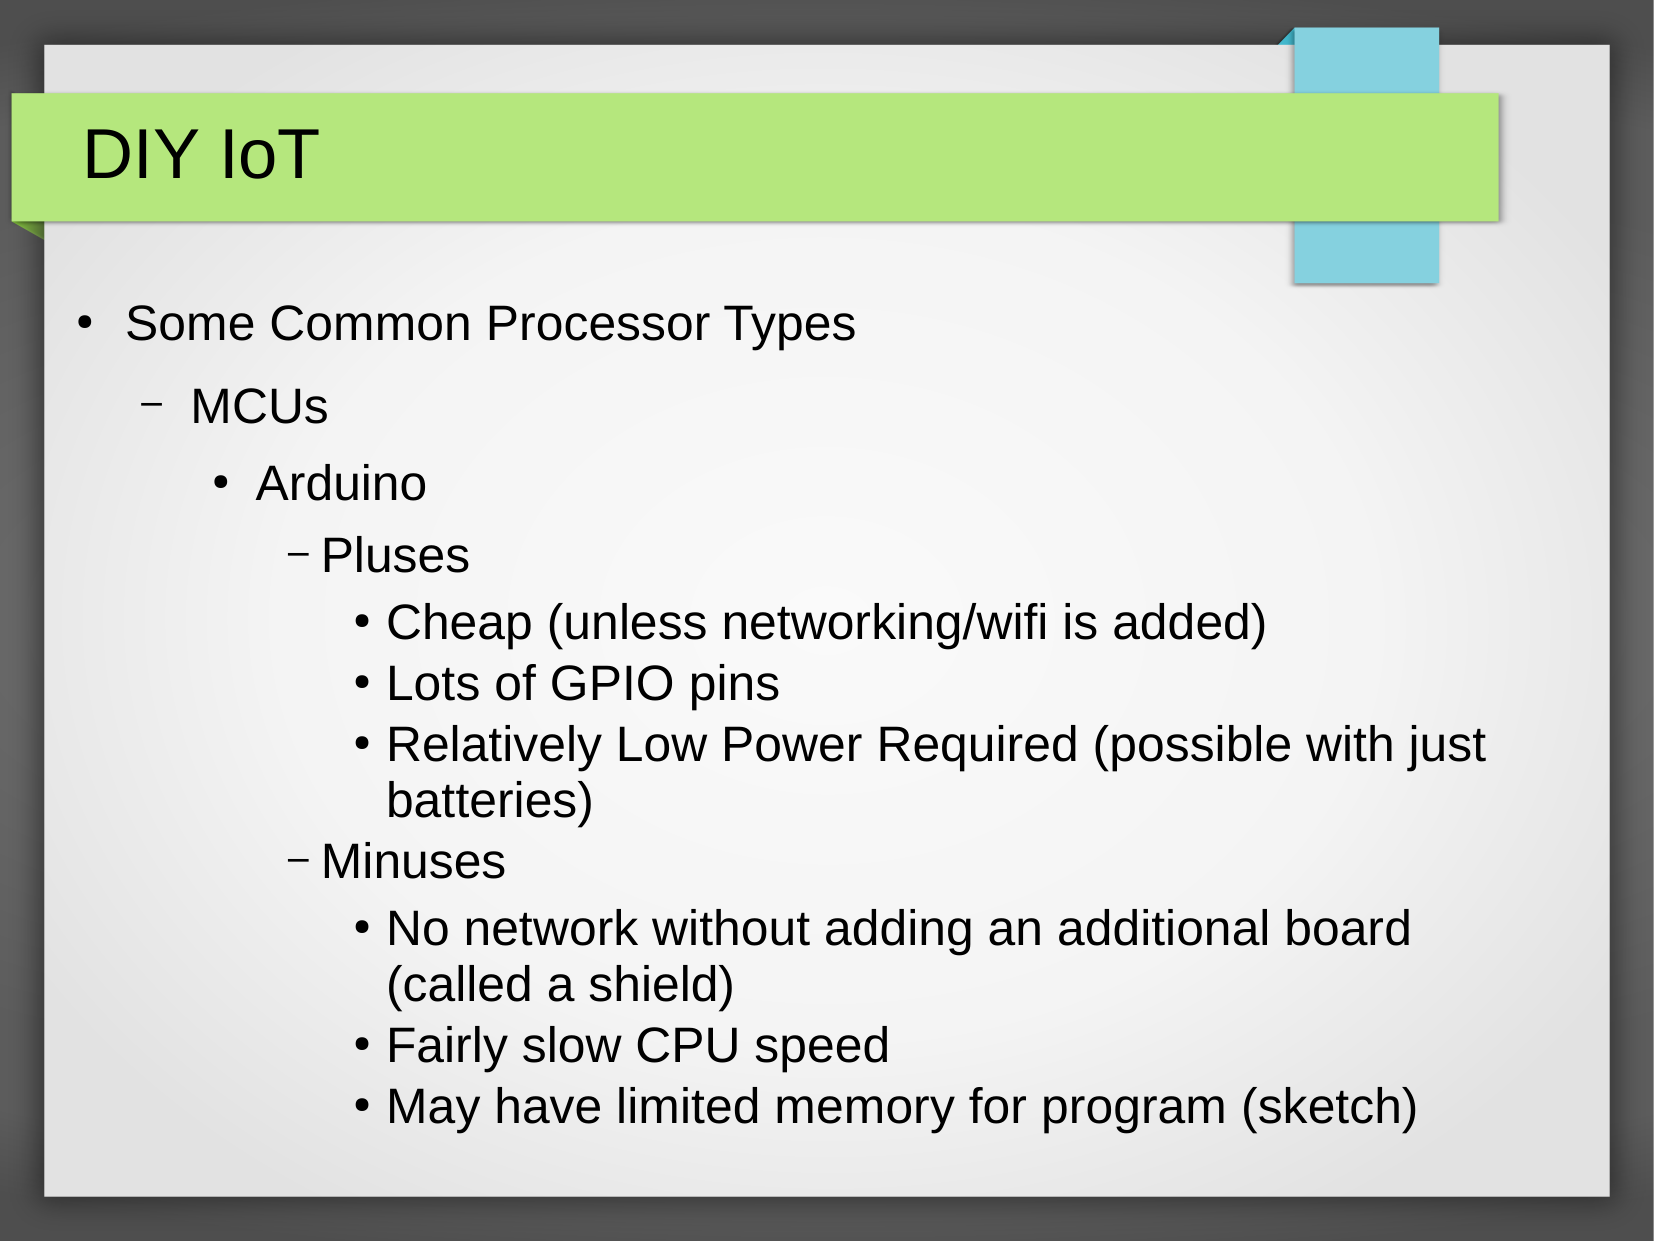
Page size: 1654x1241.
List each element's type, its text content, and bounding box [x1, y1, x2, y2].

title DIY IoT [82, 94, 1264, 213]
picture [0, 0, 1654, 1241]
list Some Common Processor Types MCUs Arduino Pluses Cheap (unless networking/wifi is added) Lots of GPIO pins Relatively Low Power Required (possible with just batteries) Minuses No network without adding an additional board (called a shield) Fairly slow CPU speed May have limited memory for program (sketch) [60, 295, 1549, 1141]
